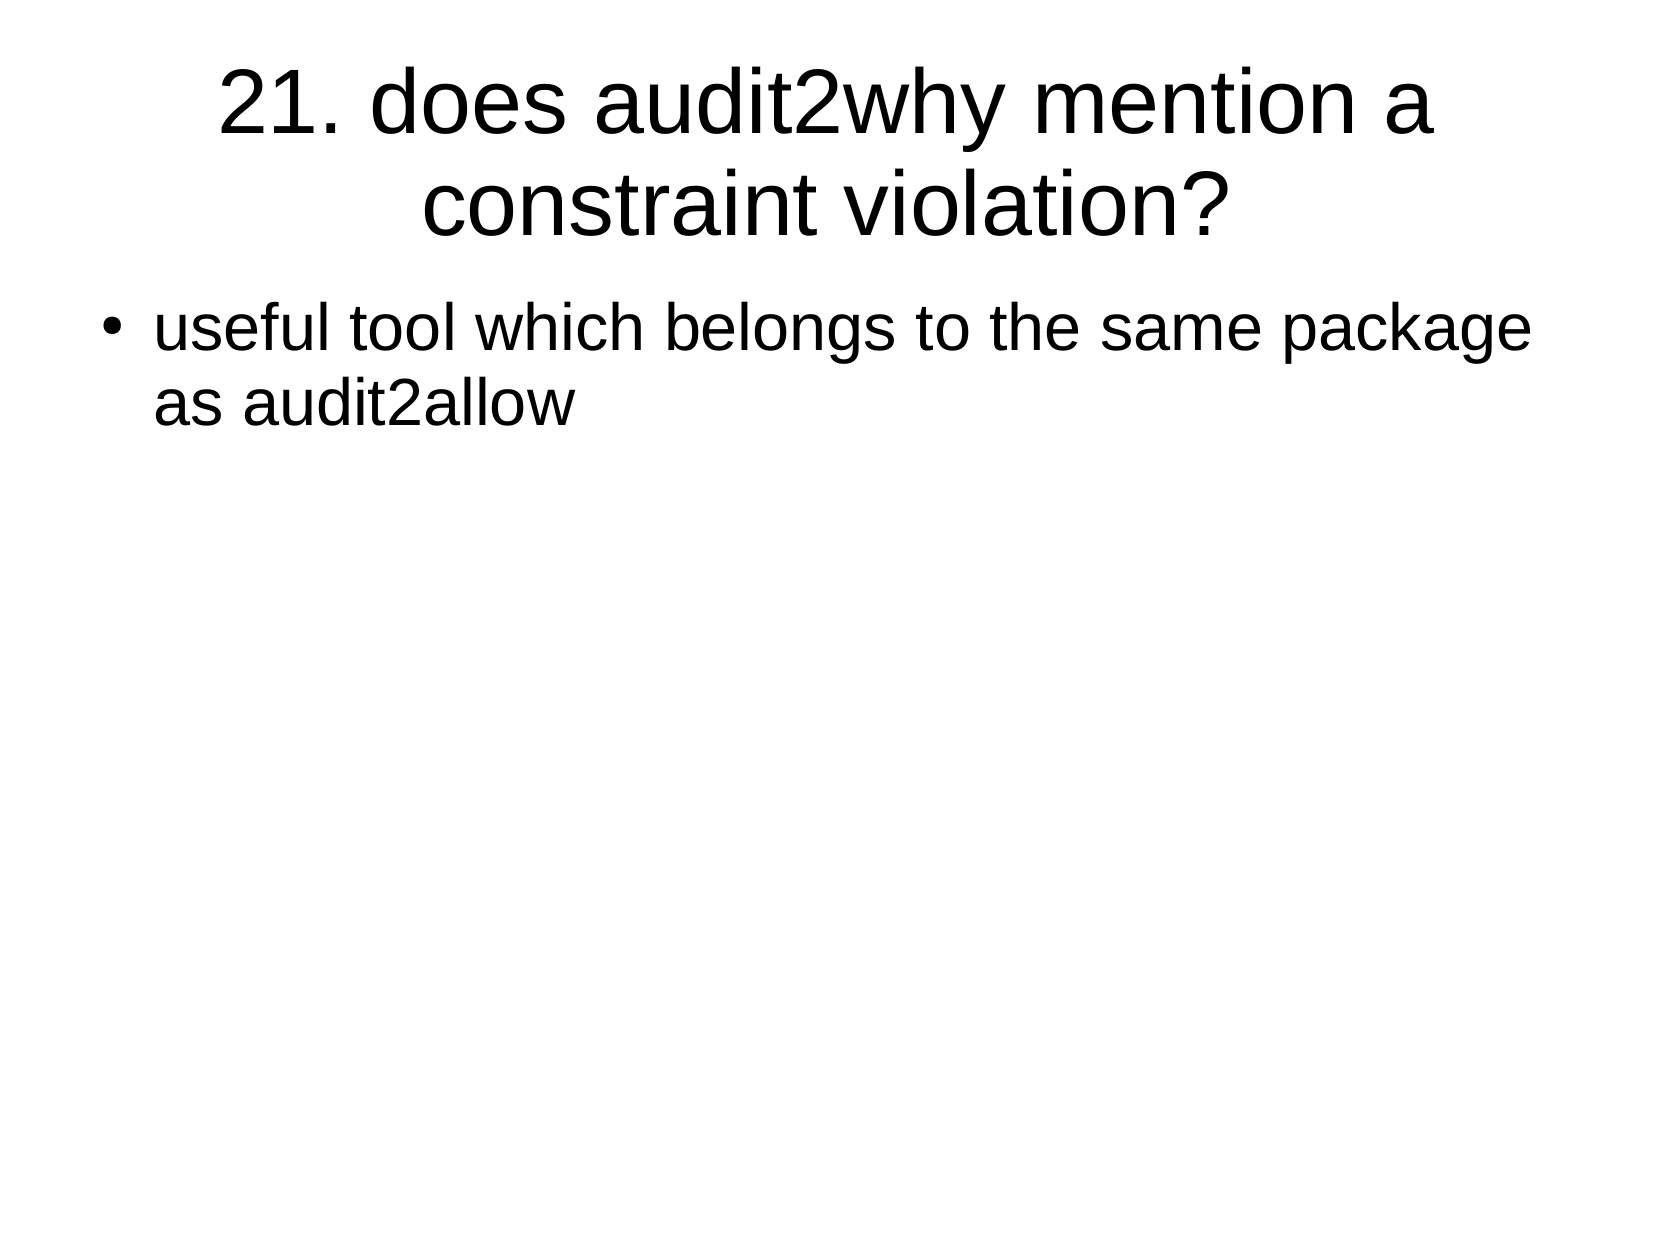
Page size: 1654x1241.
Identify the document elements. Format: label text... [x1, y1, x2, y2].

list useful tool which belongs to the same package as audit2allow [82, 290, 1571, 1010]
title 21. does audit2why mention a constraint violation? [82, 49, 1571, 257]
